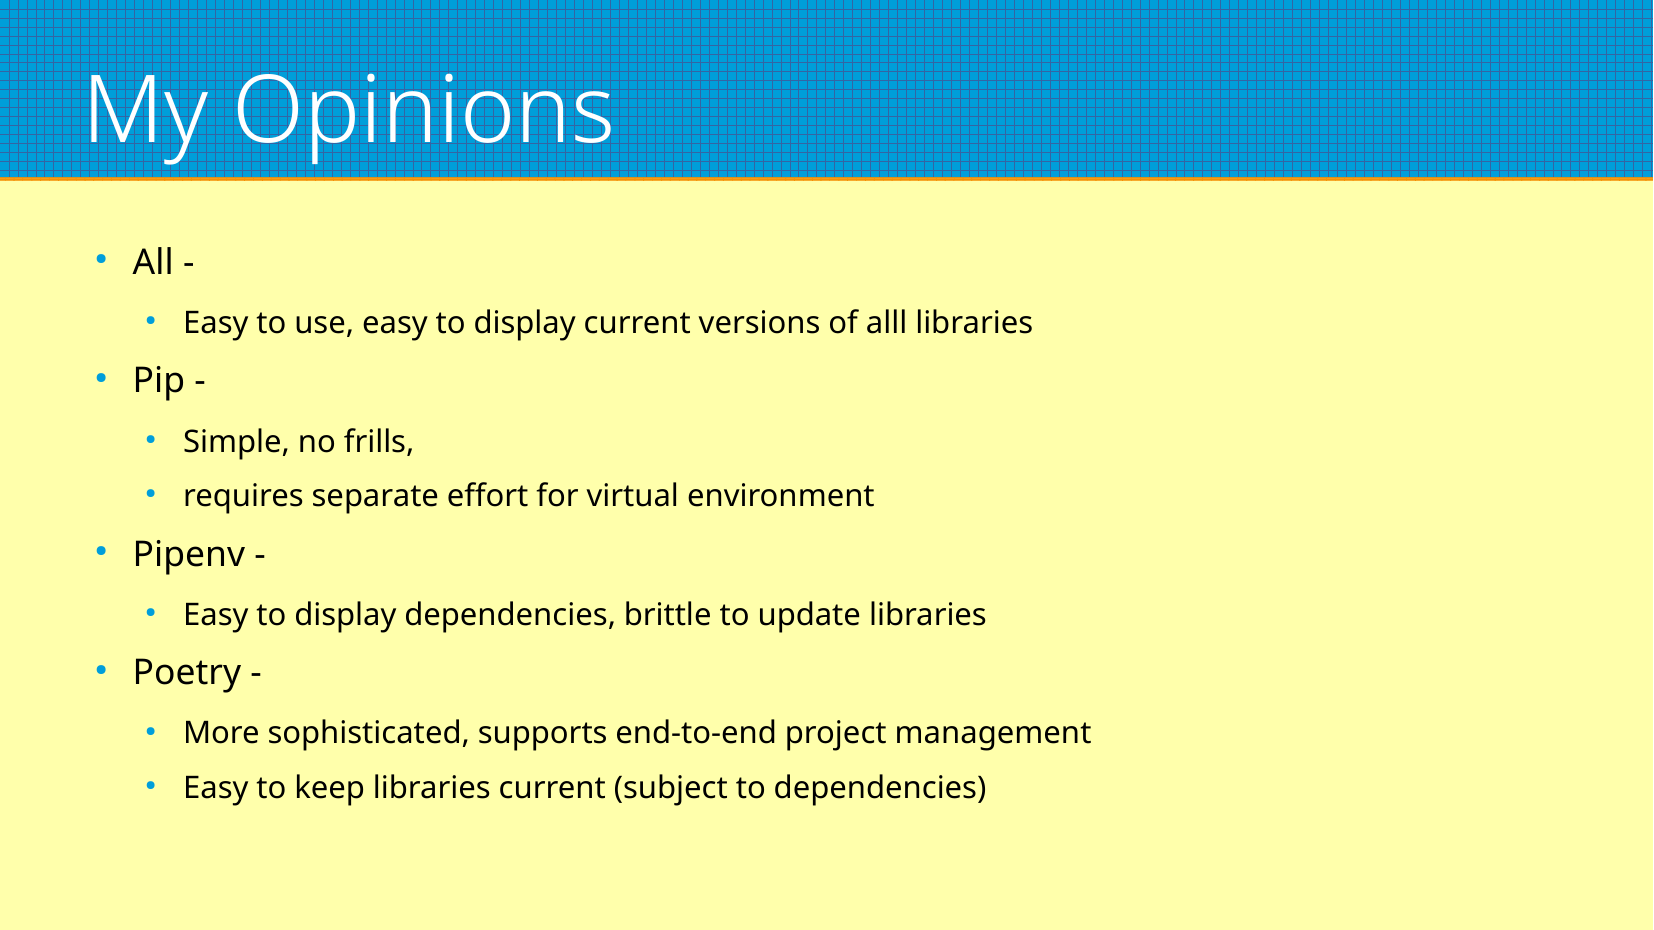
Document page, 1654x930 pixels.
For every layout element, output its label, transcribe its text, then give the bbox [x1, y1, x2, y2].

title My Opinions [82, 14, 1571, 171]
list All - Easy to use, easy to display current versions of alll libraries Pip - Simple, no frills, requires separate effort for virtual environment Pipenv - Easy to display dependencies, brittle to update libraries Poetry - More sophisticated, supports end-to-end project management Easy to keep libraries current (subject to dependencies) [82, 236, 1562, 810]
